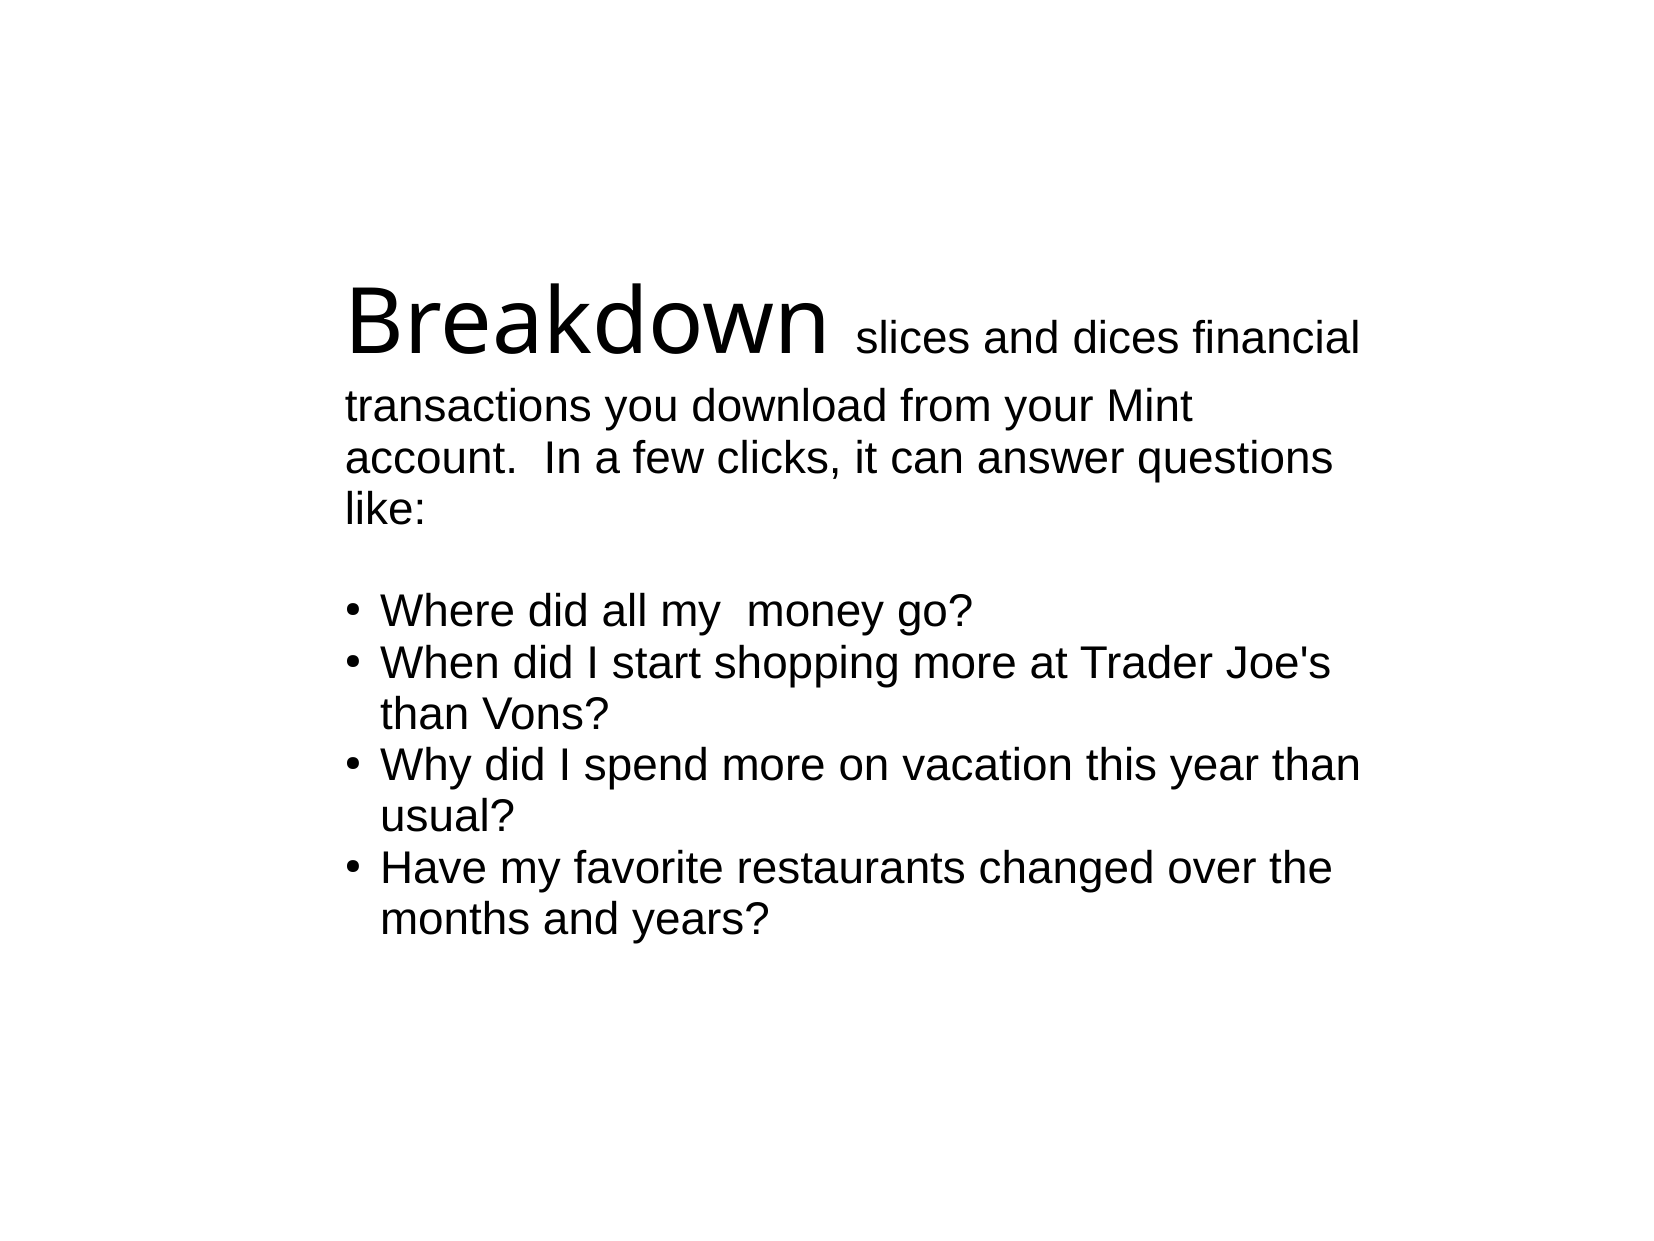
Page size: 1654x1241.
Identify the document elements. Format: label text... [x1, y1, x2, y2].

text_box Breakdown slices and dices financial transactions you download from your Mint account. In a few clicks, it can answer questions like: Where did all my money go? When did I start shopping more at Trader Joe's than Vons? Why did I spend more on vacation this year than usual? Have my favorite restaurants changed over the months and years? [330, 0, 1381, 1241]
